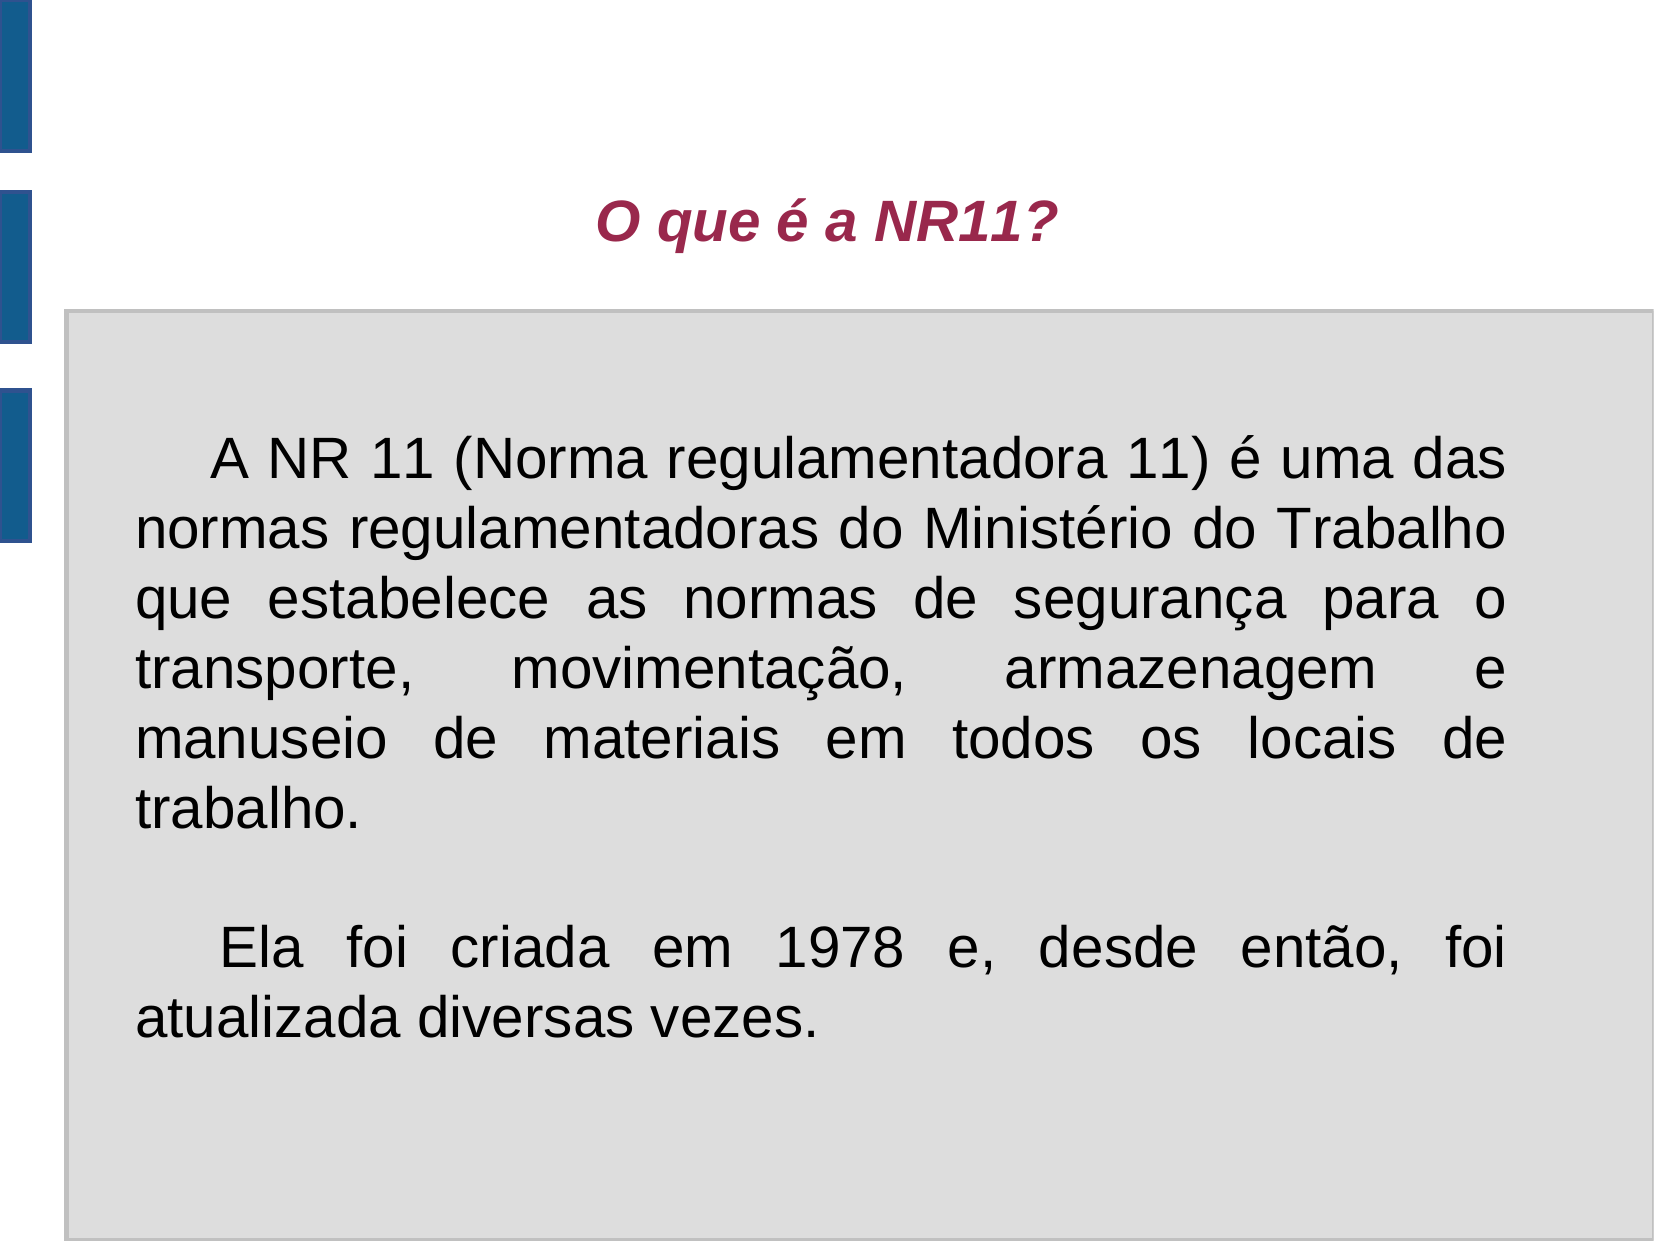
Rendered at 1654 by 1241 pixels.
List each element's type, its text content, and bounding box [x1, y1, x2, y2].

list A NR 11 (Norma regulamentadora 11) é uma das normas regulamentadoras do Ministério do Trabalho que estabelece as normas de segurança para o transporte, movimentação, armazenagem e manuseio de materiais em todos os locais de trabalho. Ela foi criada em 1978 e, desde então, foi atualizada diversas vezes. [134, 350, 1516, 1133]
title O que é a NR11? [121, 114, 1534, 322]
